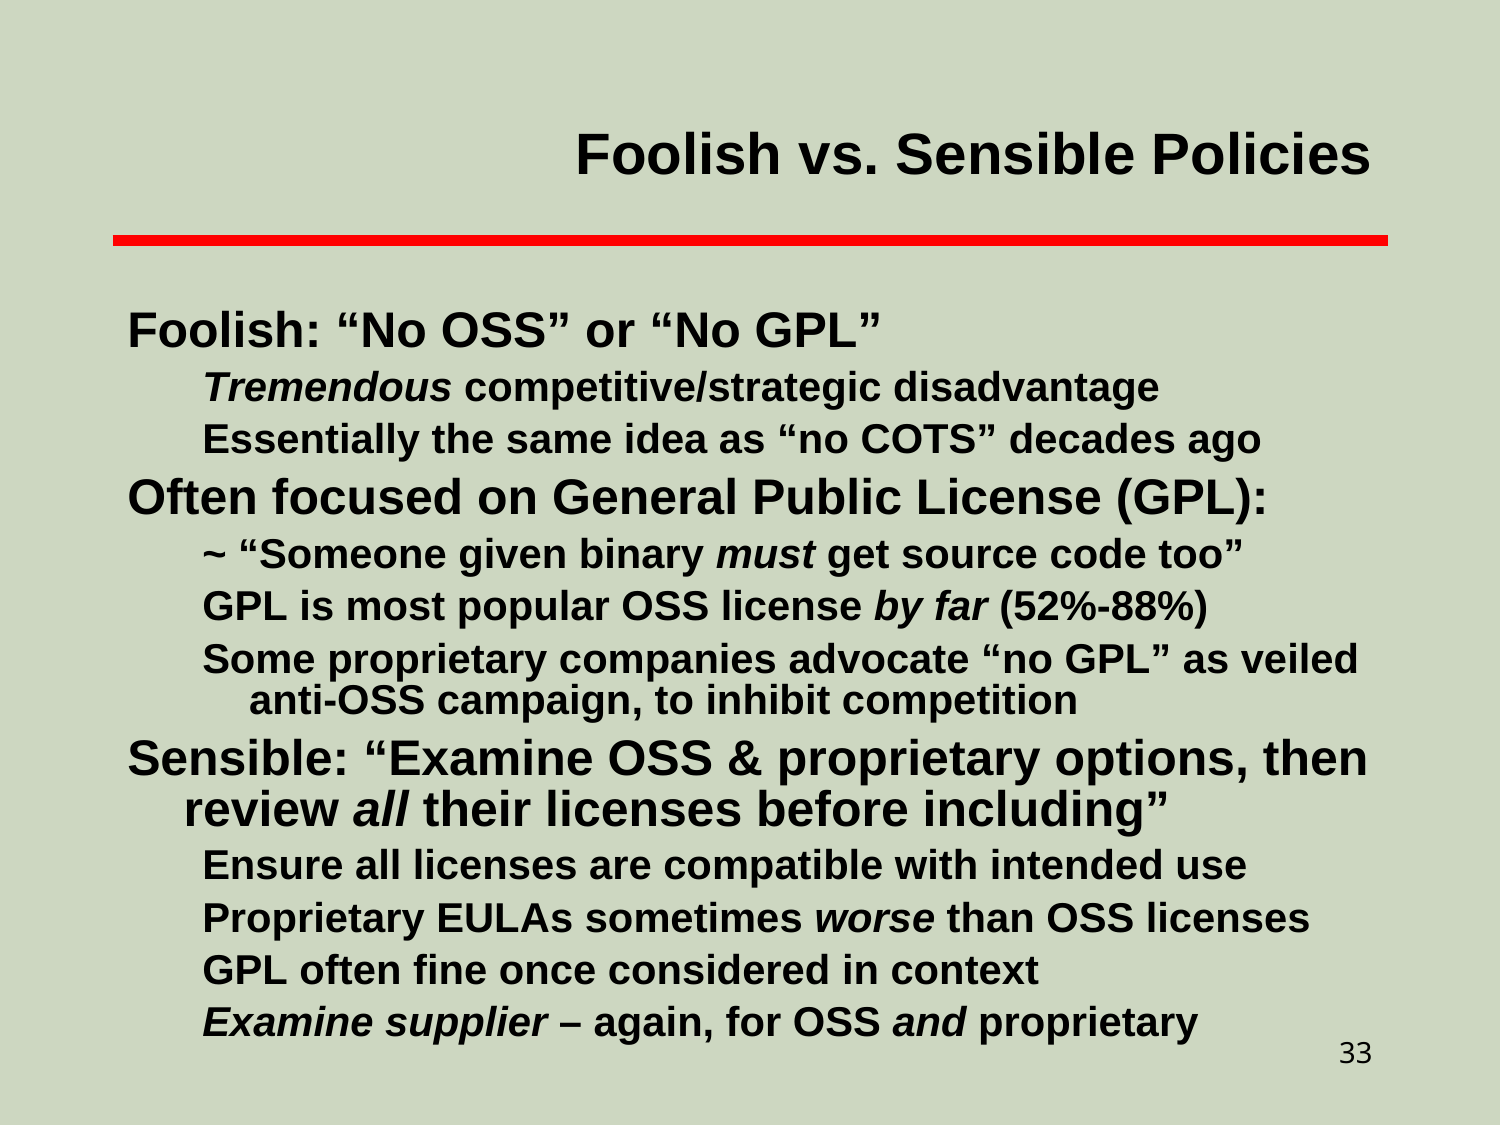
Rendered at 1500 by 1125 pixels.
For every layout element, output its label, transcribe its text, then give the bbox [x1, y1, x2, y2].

list Foolish: “No OSS” or “No GPL” Tremendous competitive/strategic disadvantage Essentially the same idea as “no COTS” decades ago Often focused on General Public License (GPL): ~ “Someone given binary must get source code too” GPL is most popular OSS license by far (52%-88%) Some proprietary companies advocate “no GPL” as veiled anti-OSS campaign, to inhibit competition Sensible: “Examine OSS & proprietary options, then review all their licenses before including” Ensure all licenses are compatible with intended use Proprietary EULAs sometimes worse than OSS licenses GPL often fine once considered in context Examine supplier – again, for OSS and proprietary [112, 299, 1388, 1125]
title Foolish vs. Sensible Policies [337, 85, 1388, 224]
